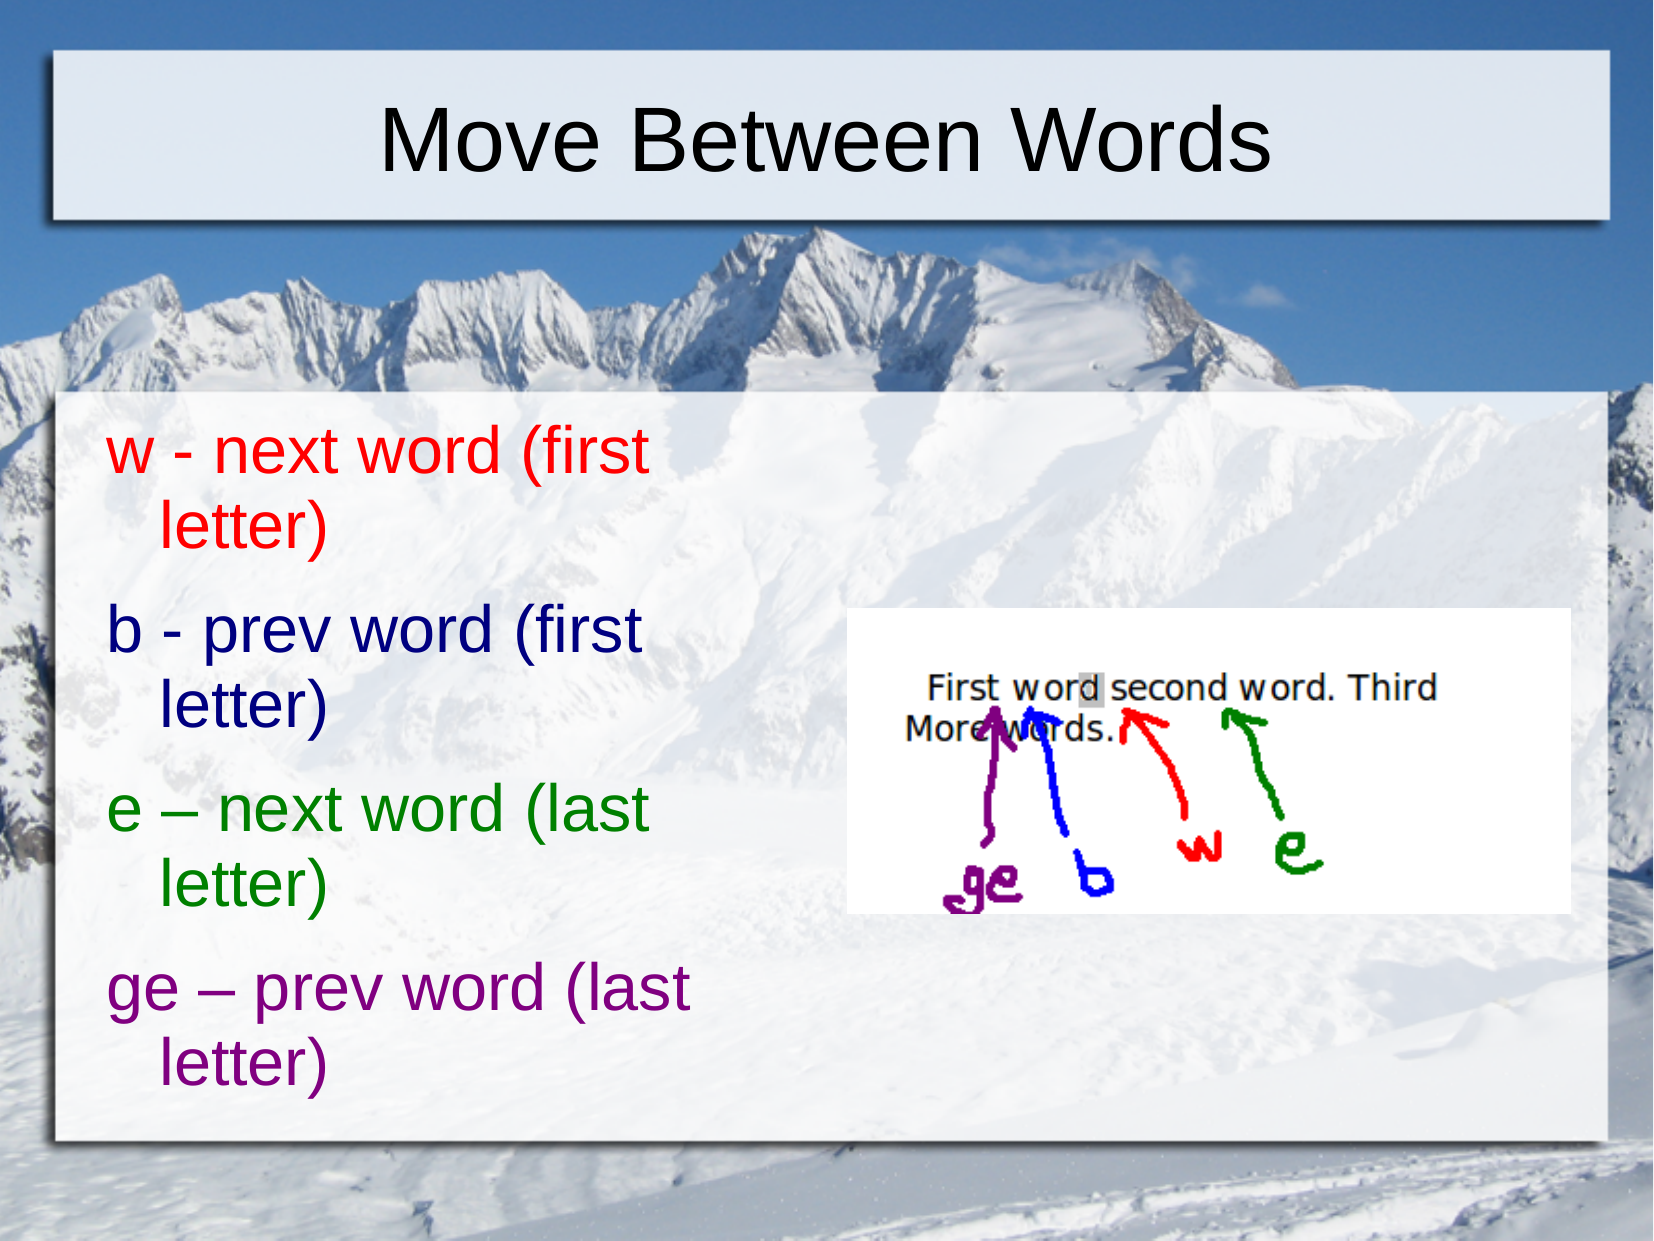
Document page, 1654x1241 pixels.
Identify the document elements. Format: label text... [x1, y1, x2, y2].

title Move Between Words [58, 36, 1594, 244]
picture [0, 0, 1654, 1241]
list w - next word (first letter) b - prev word (first letter) e – next word (last letter) ge – prev word (last letter) [88, 413, 826, 1109]
